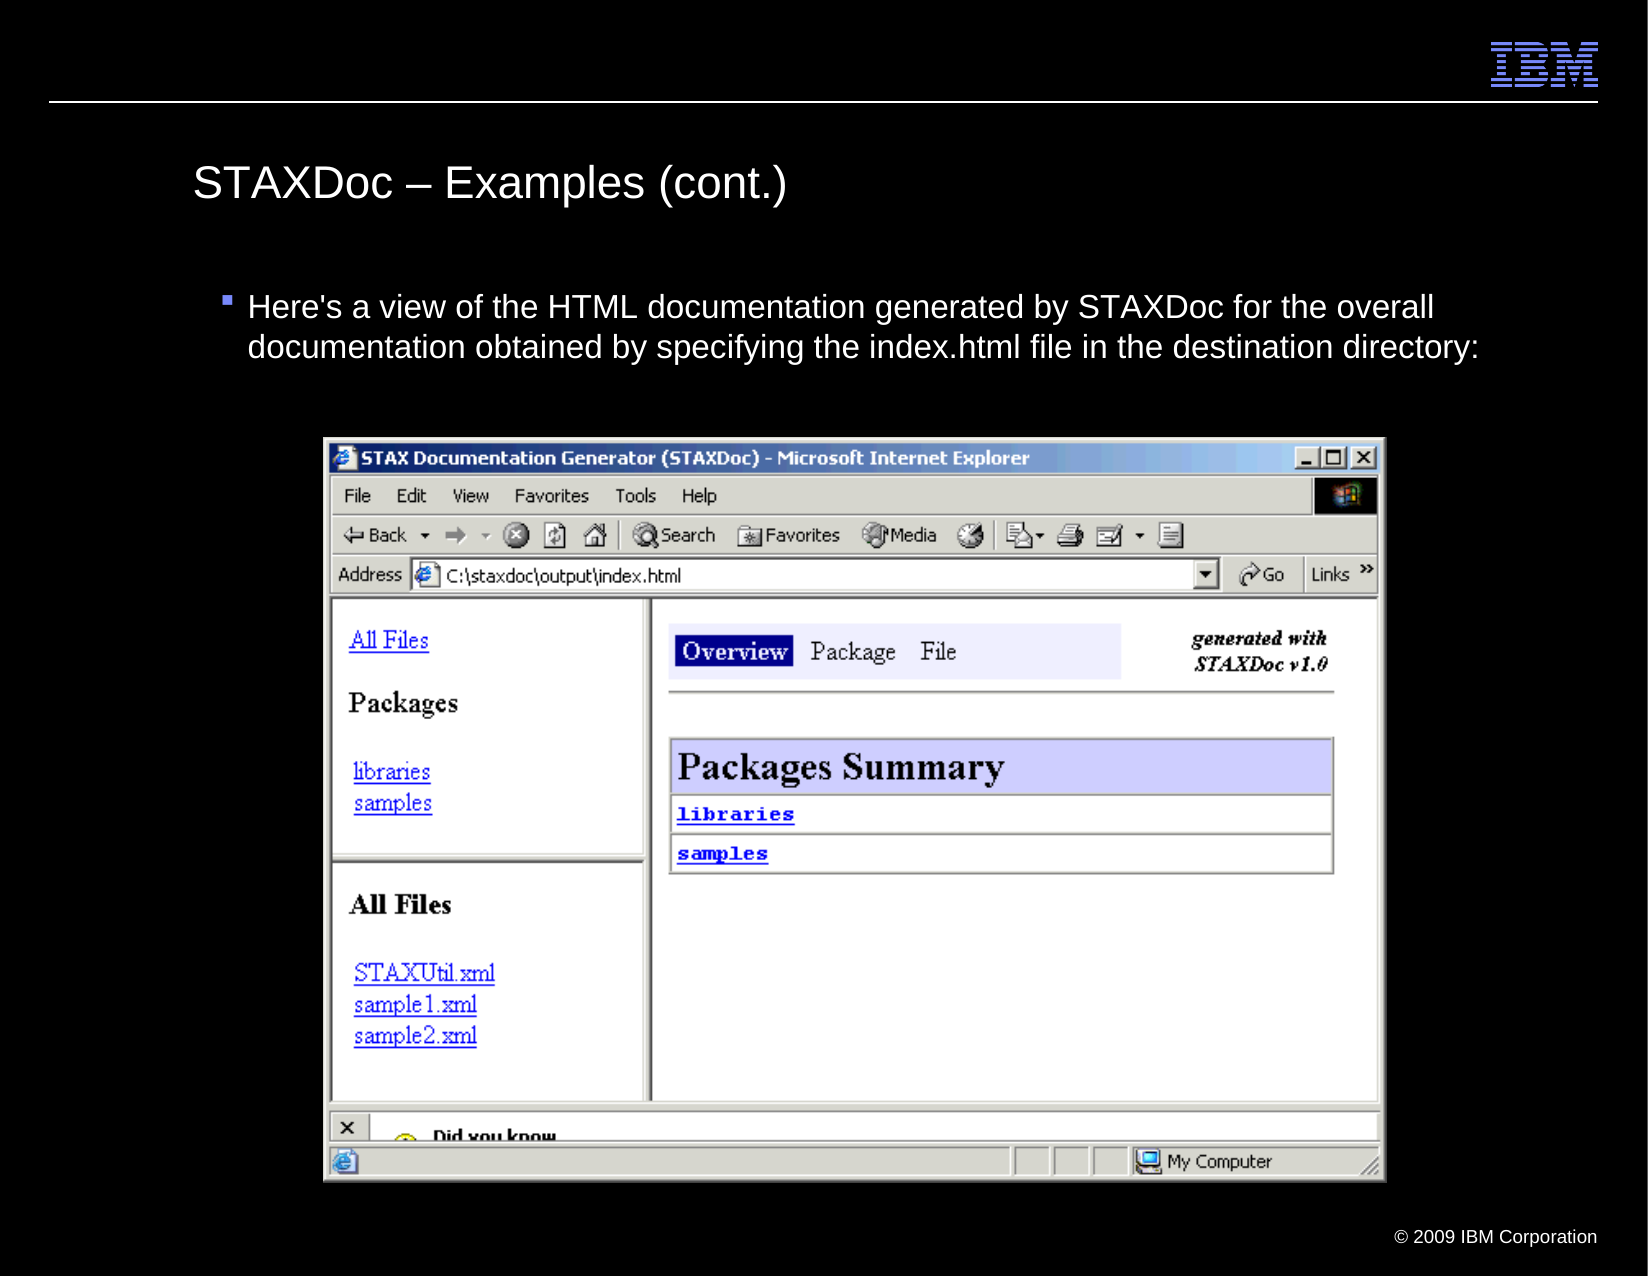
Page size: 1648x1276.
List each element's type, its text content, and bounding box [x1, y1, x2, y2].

title STAXDoc – Examples (cont.) [175, 150, 1648, 244]
picture [323, 437, 1387, 1183]
text_box Here's a view of the HTML documentation generated by STAXDoc for the overall documentation obtained by specifying the index.html file in the destination directory: [220, 284, 1587, 365]
picture [1491, 42, 1598, 87]
